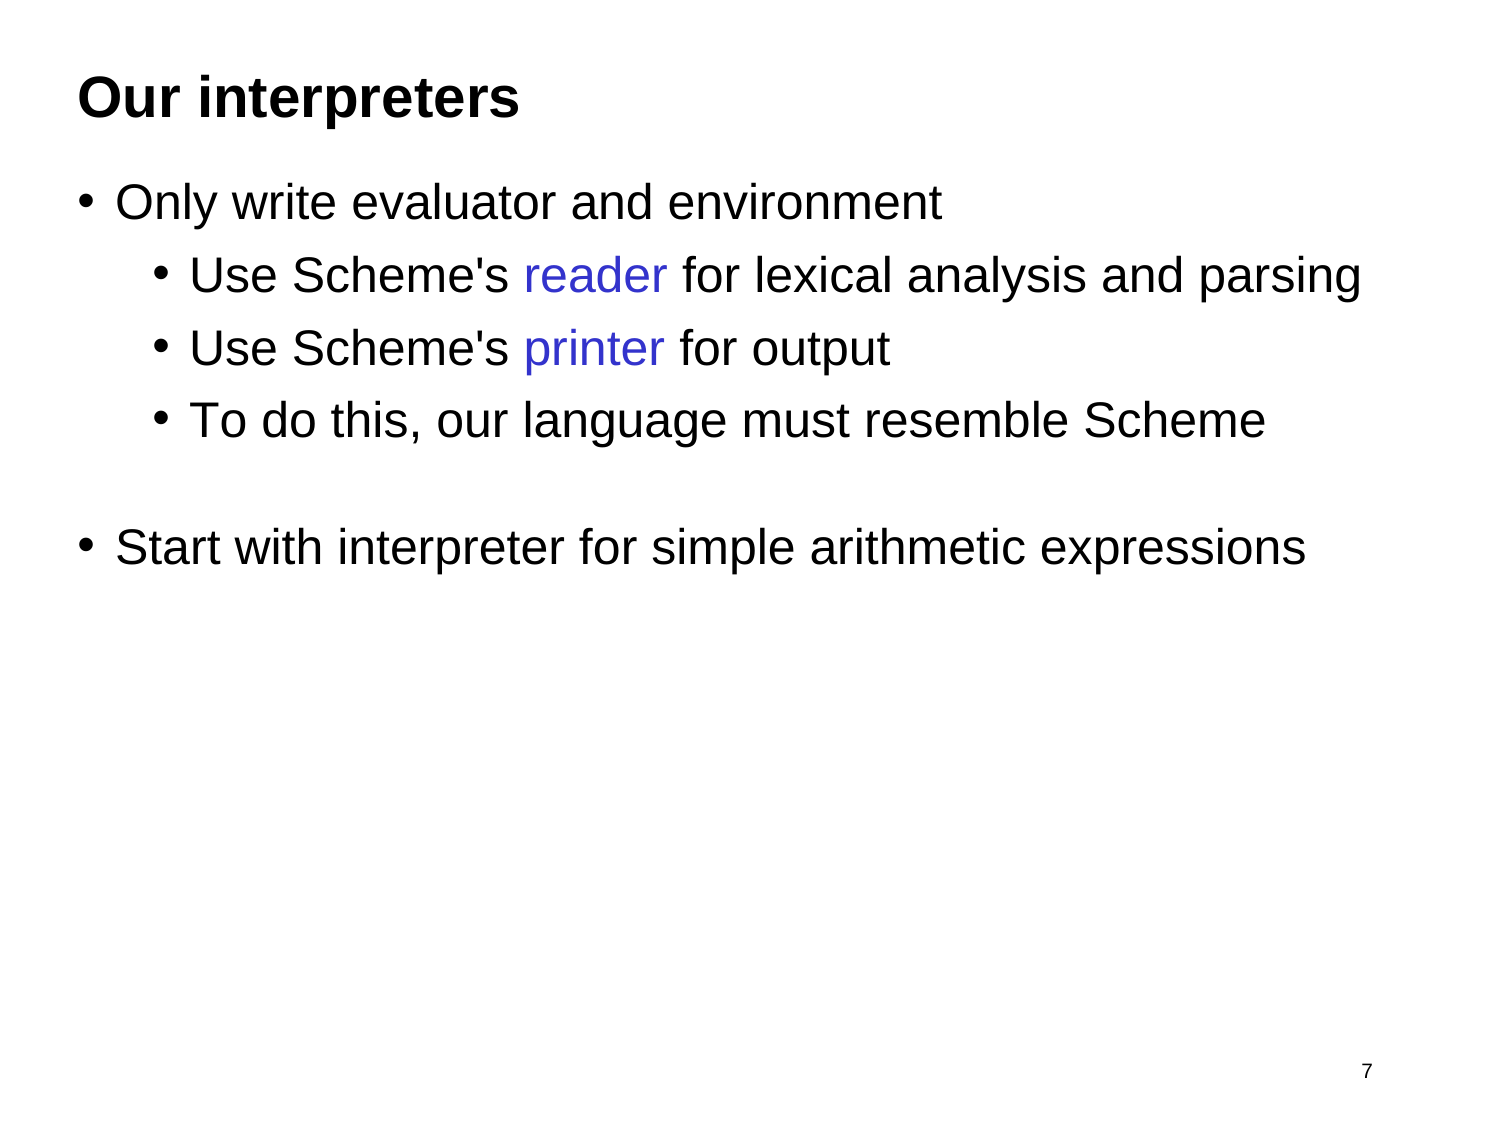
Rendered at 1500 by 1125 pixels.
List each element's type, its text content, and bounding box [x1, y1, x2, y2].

text_box Only write evaluator and environment Use Scheme's reader for lexical analysis and parsing Use Scheme's printer for output To do this, our language must resemble Scheme Start with interpreter for simple arithmetic expressions [62, 162, 1450, 1000]
text_box <number> [1025, 1049, 1388, 1101]
text_box Our interpreters [62, 24, 1338, 162]
